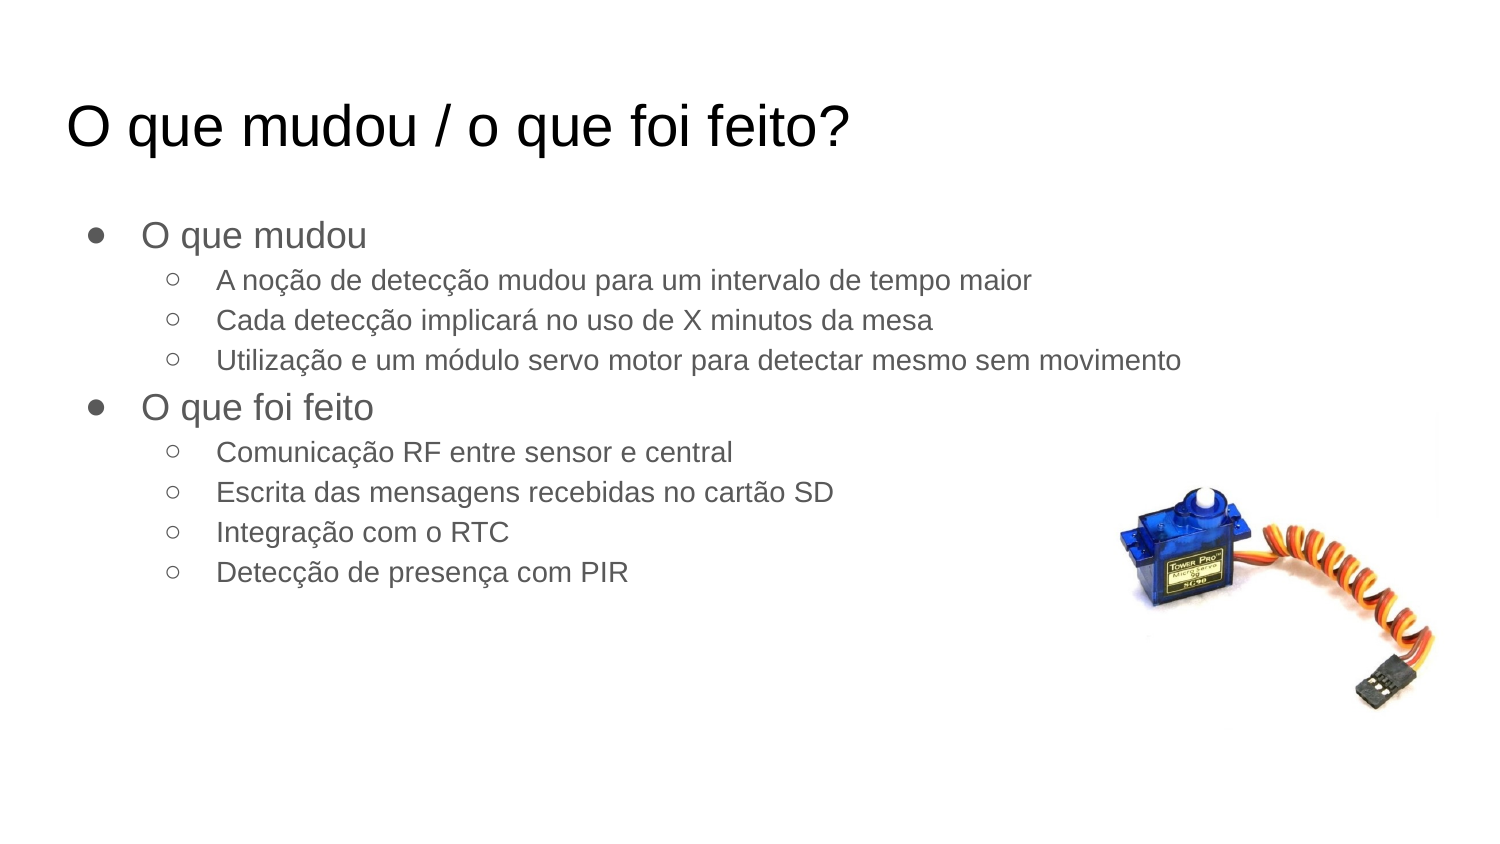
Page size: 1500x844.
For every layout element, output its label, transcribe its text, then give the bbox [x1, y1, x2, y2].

list O que mudou A noção de detecção mudou para um intervalo de tempo maior Cada detecção implicará no uso de X minutos da mesa Utilização e um módulo servo motor para detectar mesmo sem movimento O que foi feito Comunicação RF entre sensor e central Escrita das mensagens recebidas no cartão SD Integração com o RTC Detecção de presença com PIR [51, 189, 1449, 750]
picture [1104, 398, 1449, 744]
title O que mudou / o que foi feito? [51, 72, 1449, 167]
